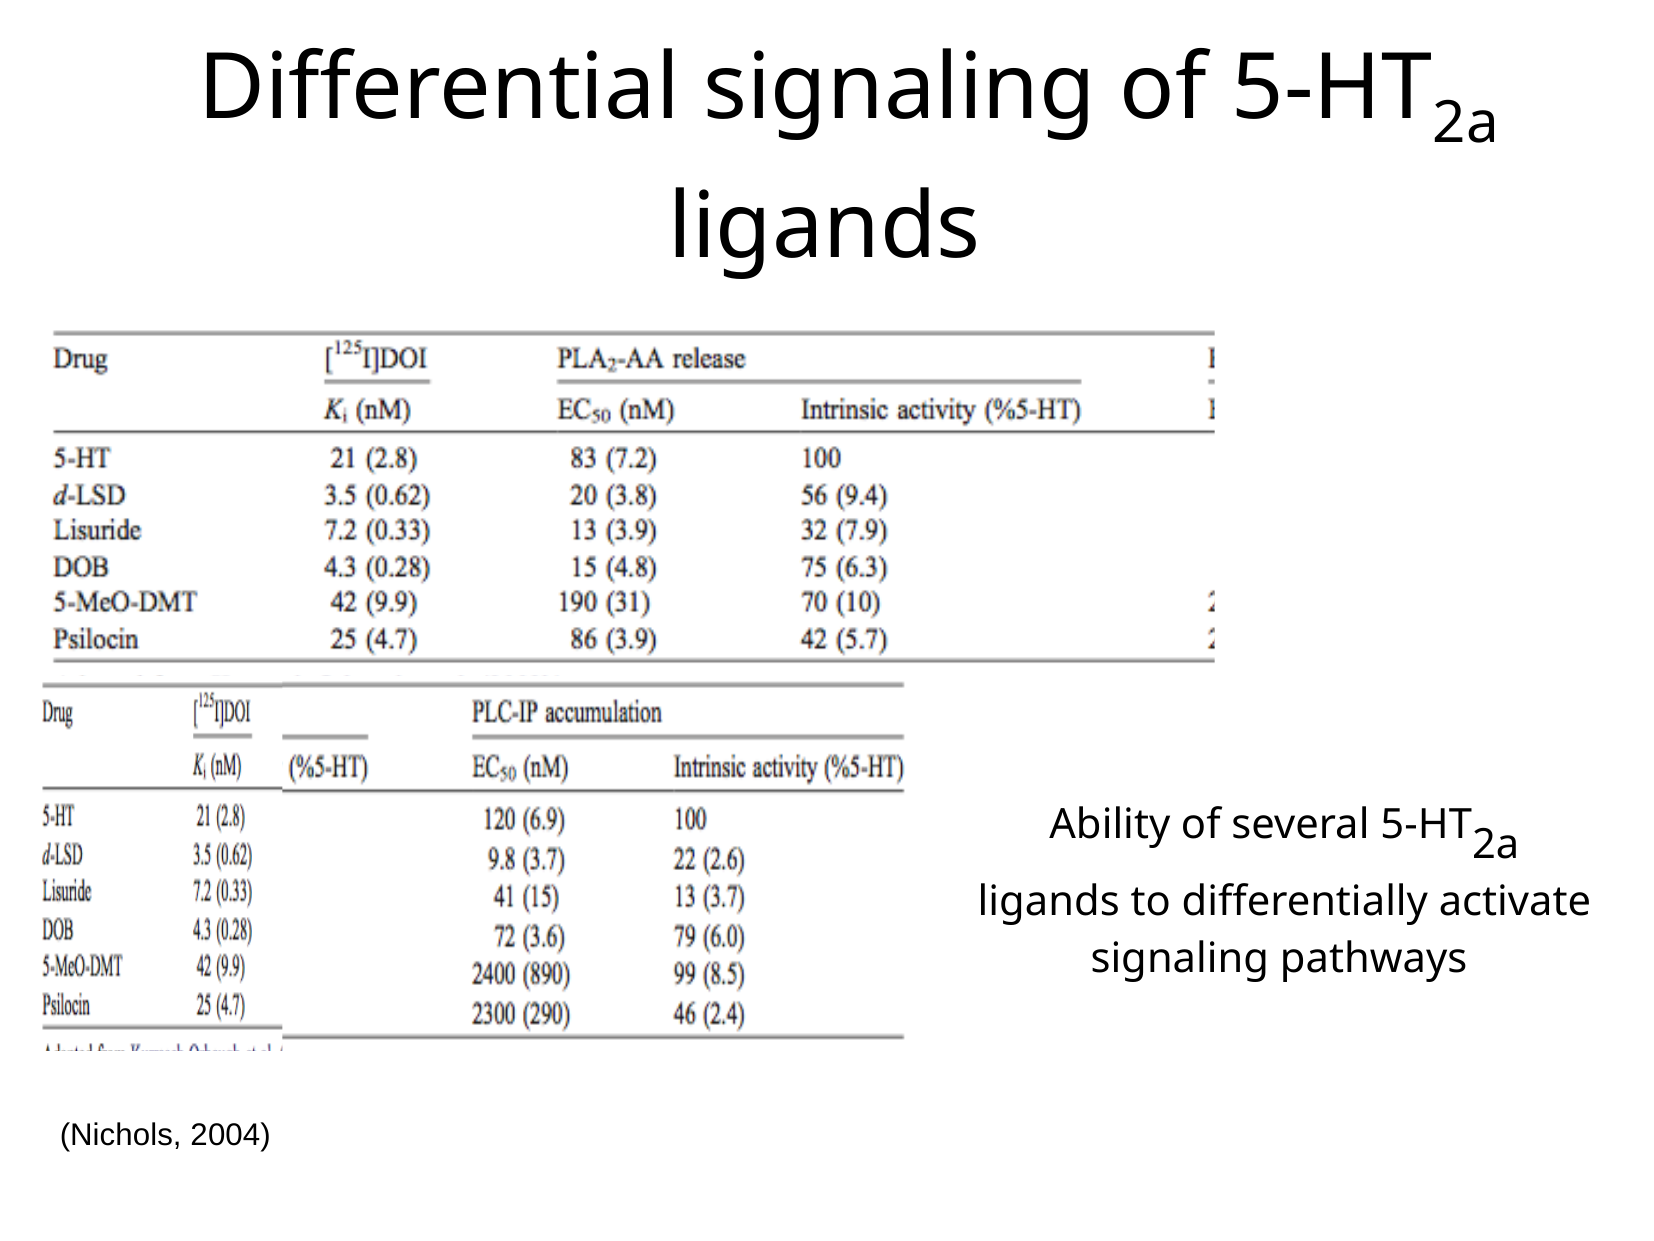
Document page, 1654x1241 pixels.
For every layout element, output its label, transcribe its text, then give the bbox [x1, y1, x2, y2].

picture [27, 681, 931, 1110]
picture [26, 330, 1215, 676]
text_box (Nichols, 2004) [45, 1110, 1370, 1213]
text_box Ability of several 5-HT2a ligands to differentially activate signaling pathways [974, 713, 1595, 1066]
title Differential signaling of 5-HT2a ligands [104, 49, 1593, 257]
